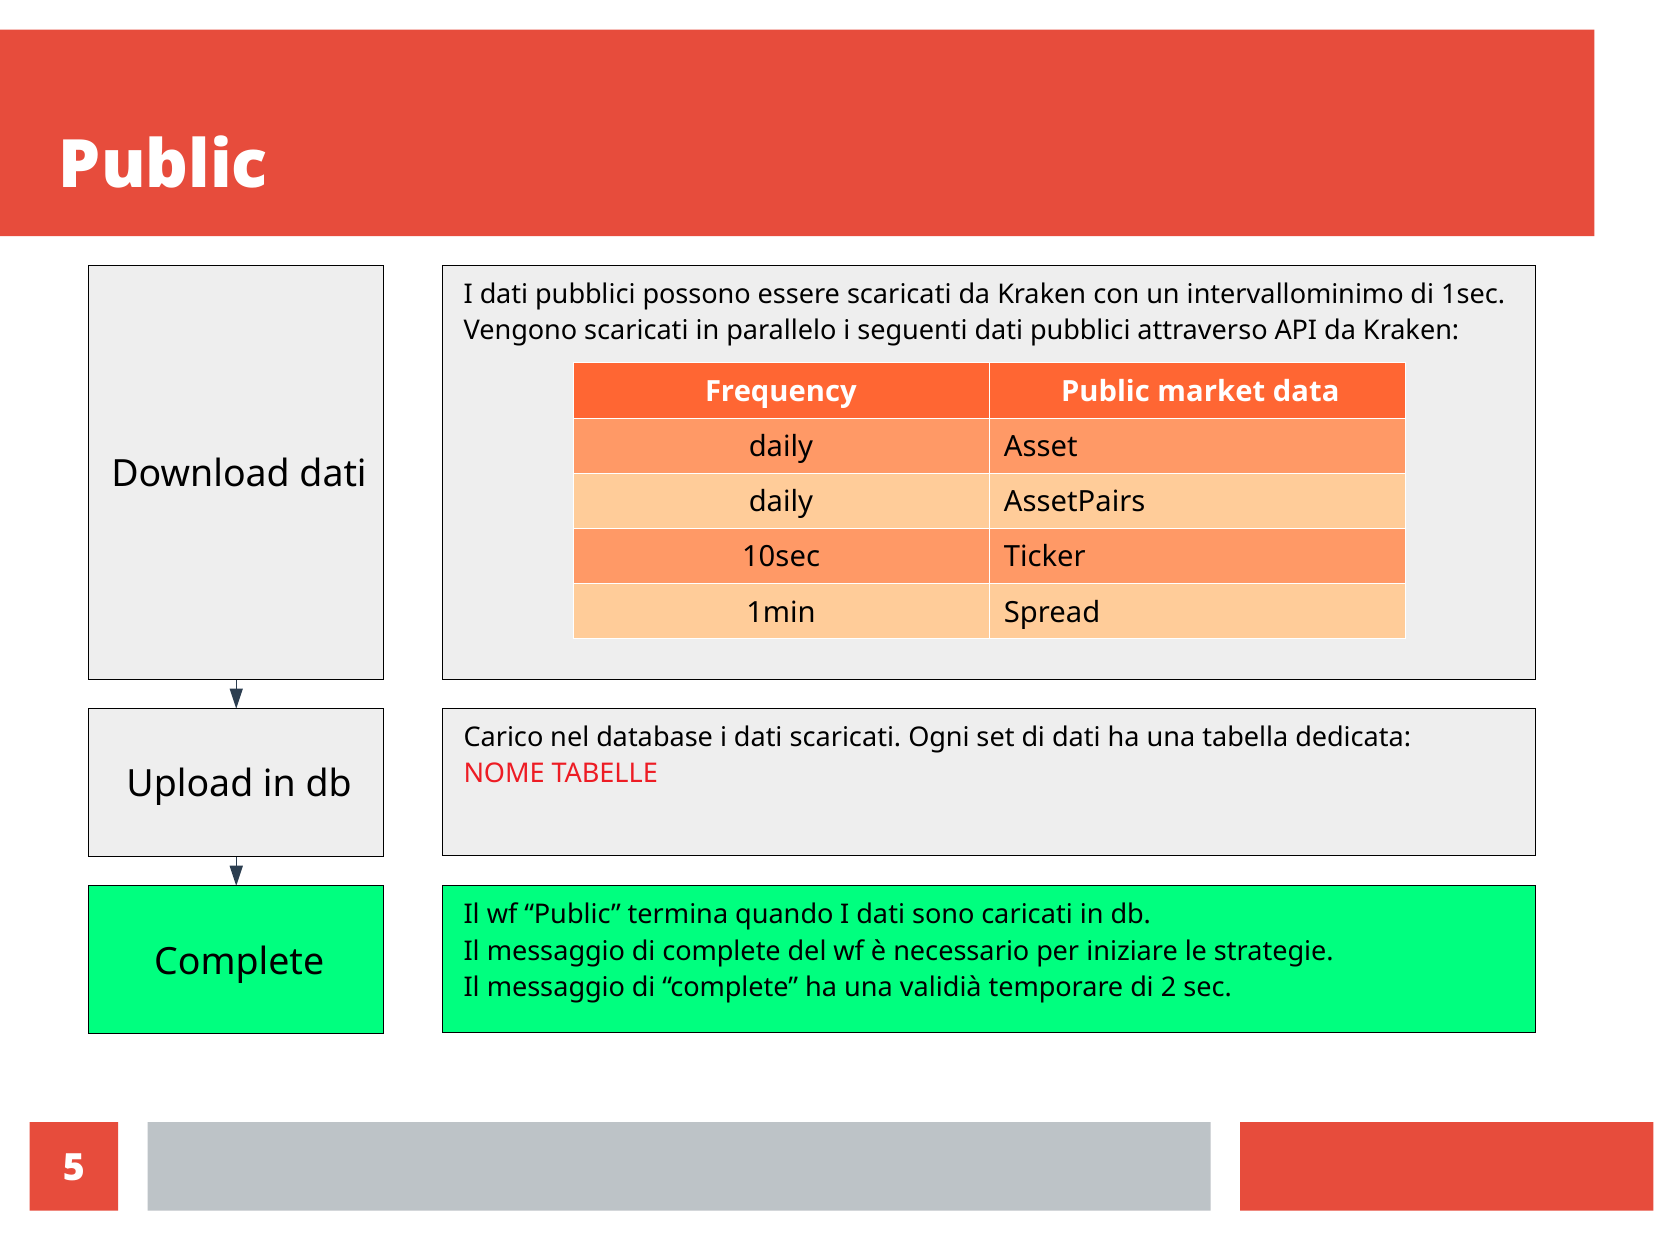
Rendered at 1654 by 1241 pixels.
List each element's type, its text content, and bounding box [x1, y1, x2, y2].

table_cell daily [574, 419, 989, 473]
title Public [59, 59, 1595, 207]
table_cell 1min [574, 584, 989, 638]
table_header Frequency [574, 363, 989, 418]
text_box I dati pubblici possono essere scaricati da Kraken con un intervallominimo di 1sec. Vengono scaricati in parallelo i seguenti dati pubblici attraverso API da Kraken: [442, 265, 1536, 680]
table_cell Spread [990, 584, 1405, 638]
table_cell 10sec [574, 529, 989, 583]
text_box Carico nel database i dati scaricati. Ogni set di dati ha una tabella dedicata: NOME TABELLE [442, 708, 1536, 856]
text_box Complete [88, 885, 384, 1034]
text_box Il wf “Public” termina quando I dati sono caricati in db. Il messaggio di complete del wf è necessario per iniziare le strategie. Il messaggio di “complete” ha una validià temporare di 2 sec. [442, 885, 1536, 1033]
text_box Download dati [88, 265, 384, 680]
table_cell AssetPairs [990, 474, 1405, 528]
table_cell Asset [990, 419, 1405, 473]
text_box Upload in db [88, 708, 384, 857]
table_cell Ticker [990, 529, 1405, 583]
table_header Public market data [990, 363, 1405, 418]
table_cell daily [574, 474, 989, 528]
